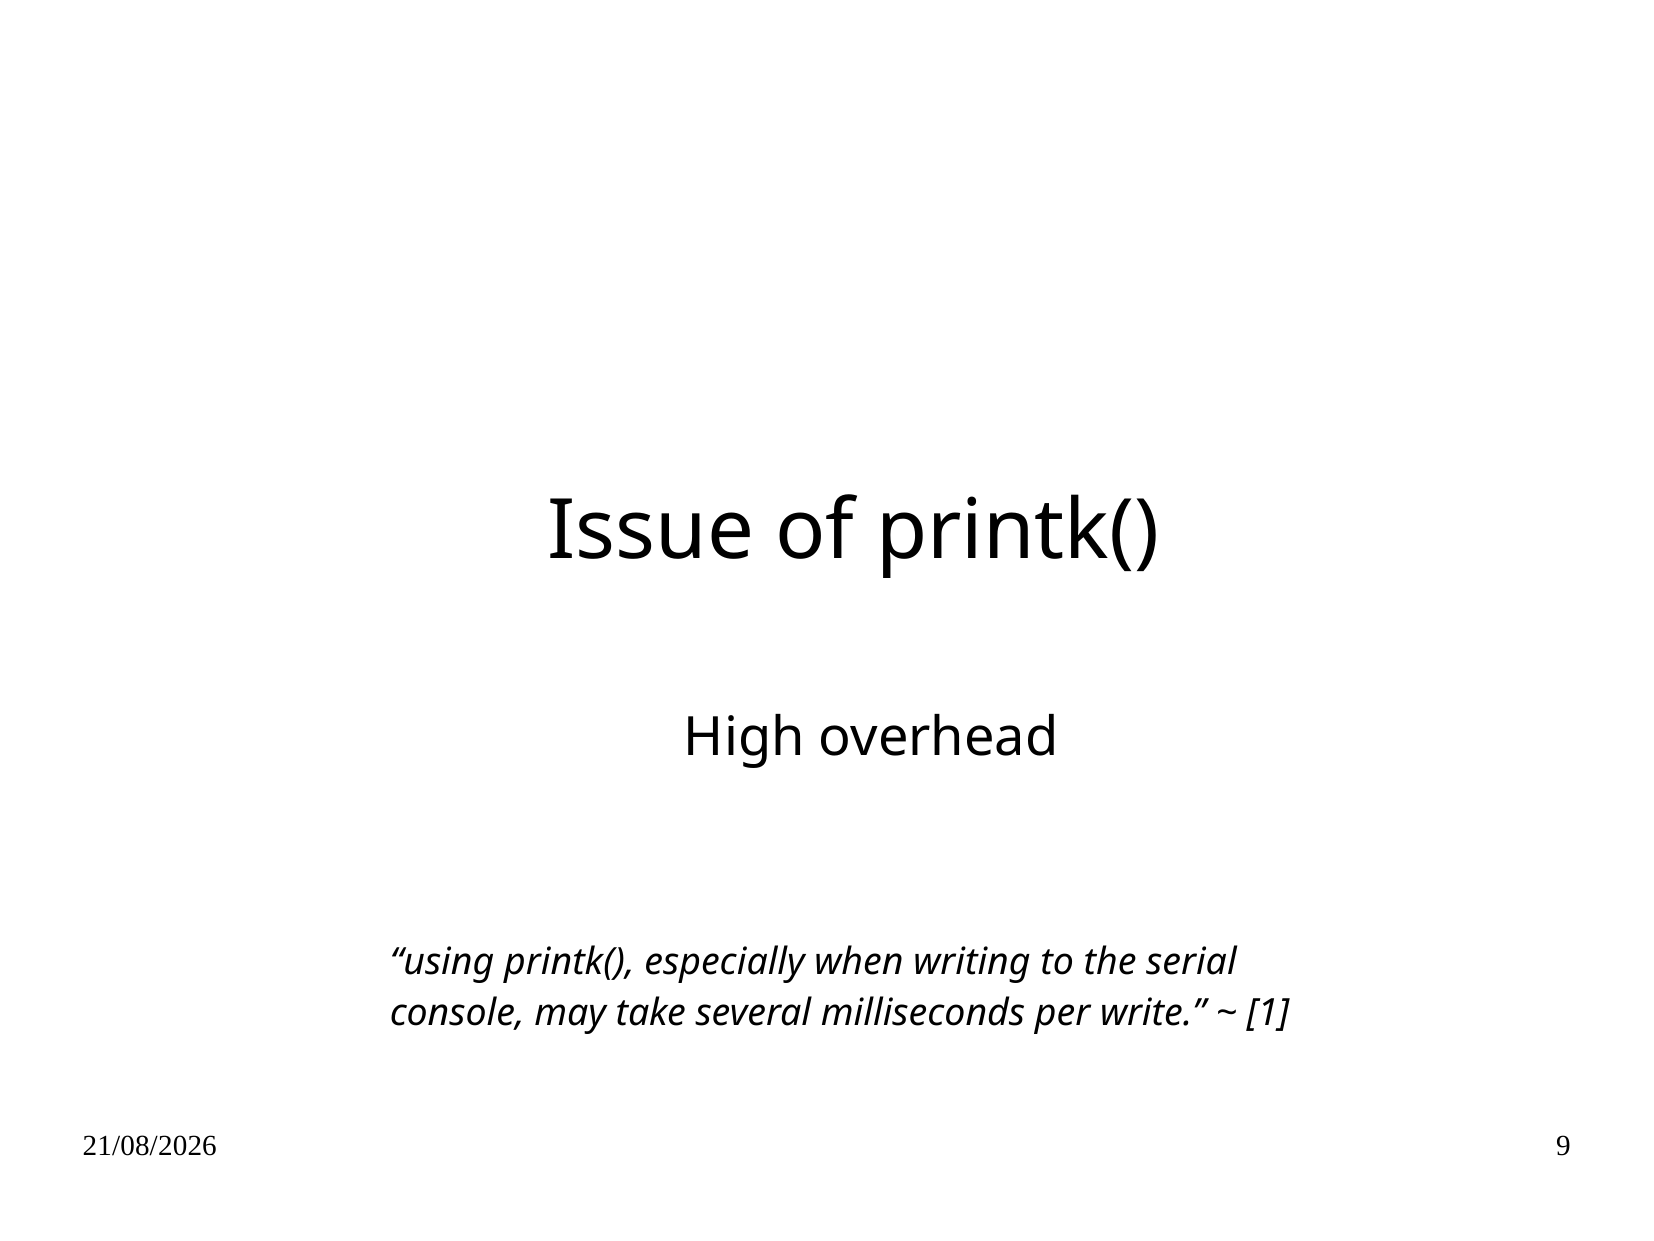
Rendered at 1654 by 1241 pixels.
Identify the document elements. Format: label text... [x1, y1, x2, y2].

text_box “using printk(), especially when writing to the serial console, may take several milliseconds per write.” ~ [1] [375, 926, 1311, 1034]
subtitle Issue of printk() High overhead [210, 315, 1498, 1017]
